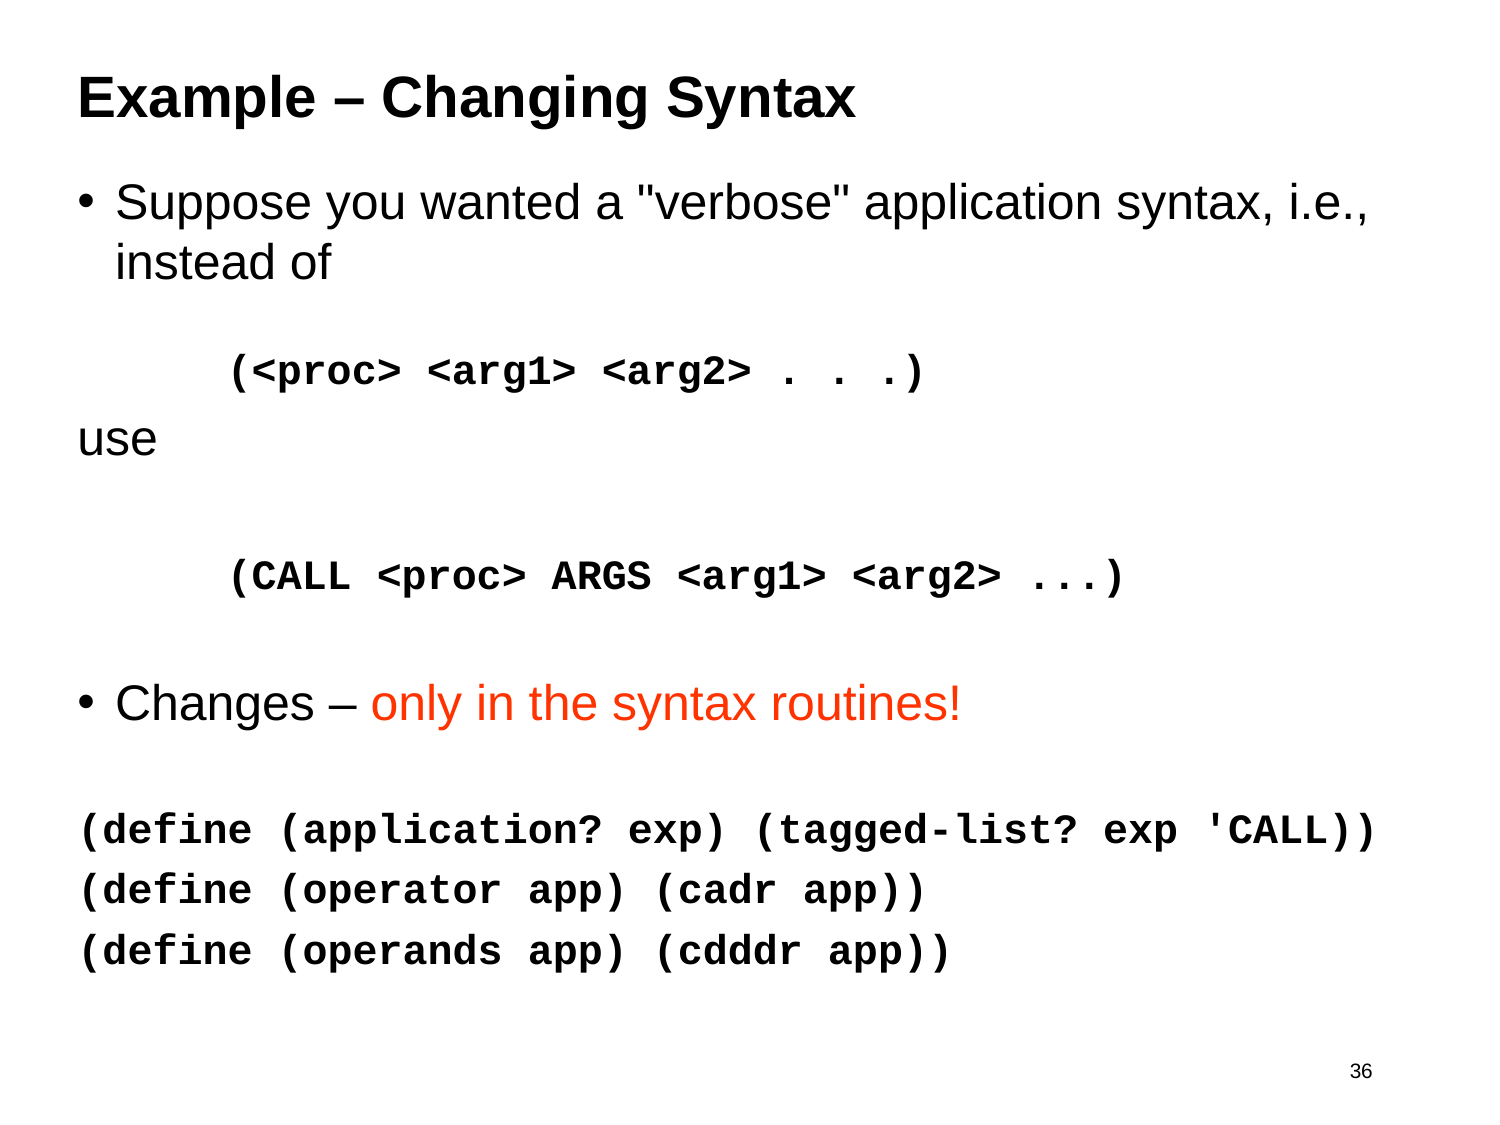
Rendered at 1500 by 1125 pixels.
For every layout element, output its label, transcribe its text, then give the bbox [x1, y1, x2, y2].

text_box Suppose you wanted a "verbose" application syntax, i.e., instead of (<proc> <arg1> <arg2> . . .) use (CALL <proc> ARGS <arg1> <arg2> ...) Changes – only in the syntax routines! (define (application? exp) (tagged-list? exp 'CALL)) (define (operator app) (cadr app)) (define (operands app) (cdddr app)) [62, 162, 1450, 1000]
text_box Example – Changing Syntax [62, 24, 1338, 162]
text_box <number> [1025, 1049, 1388, 1101]
